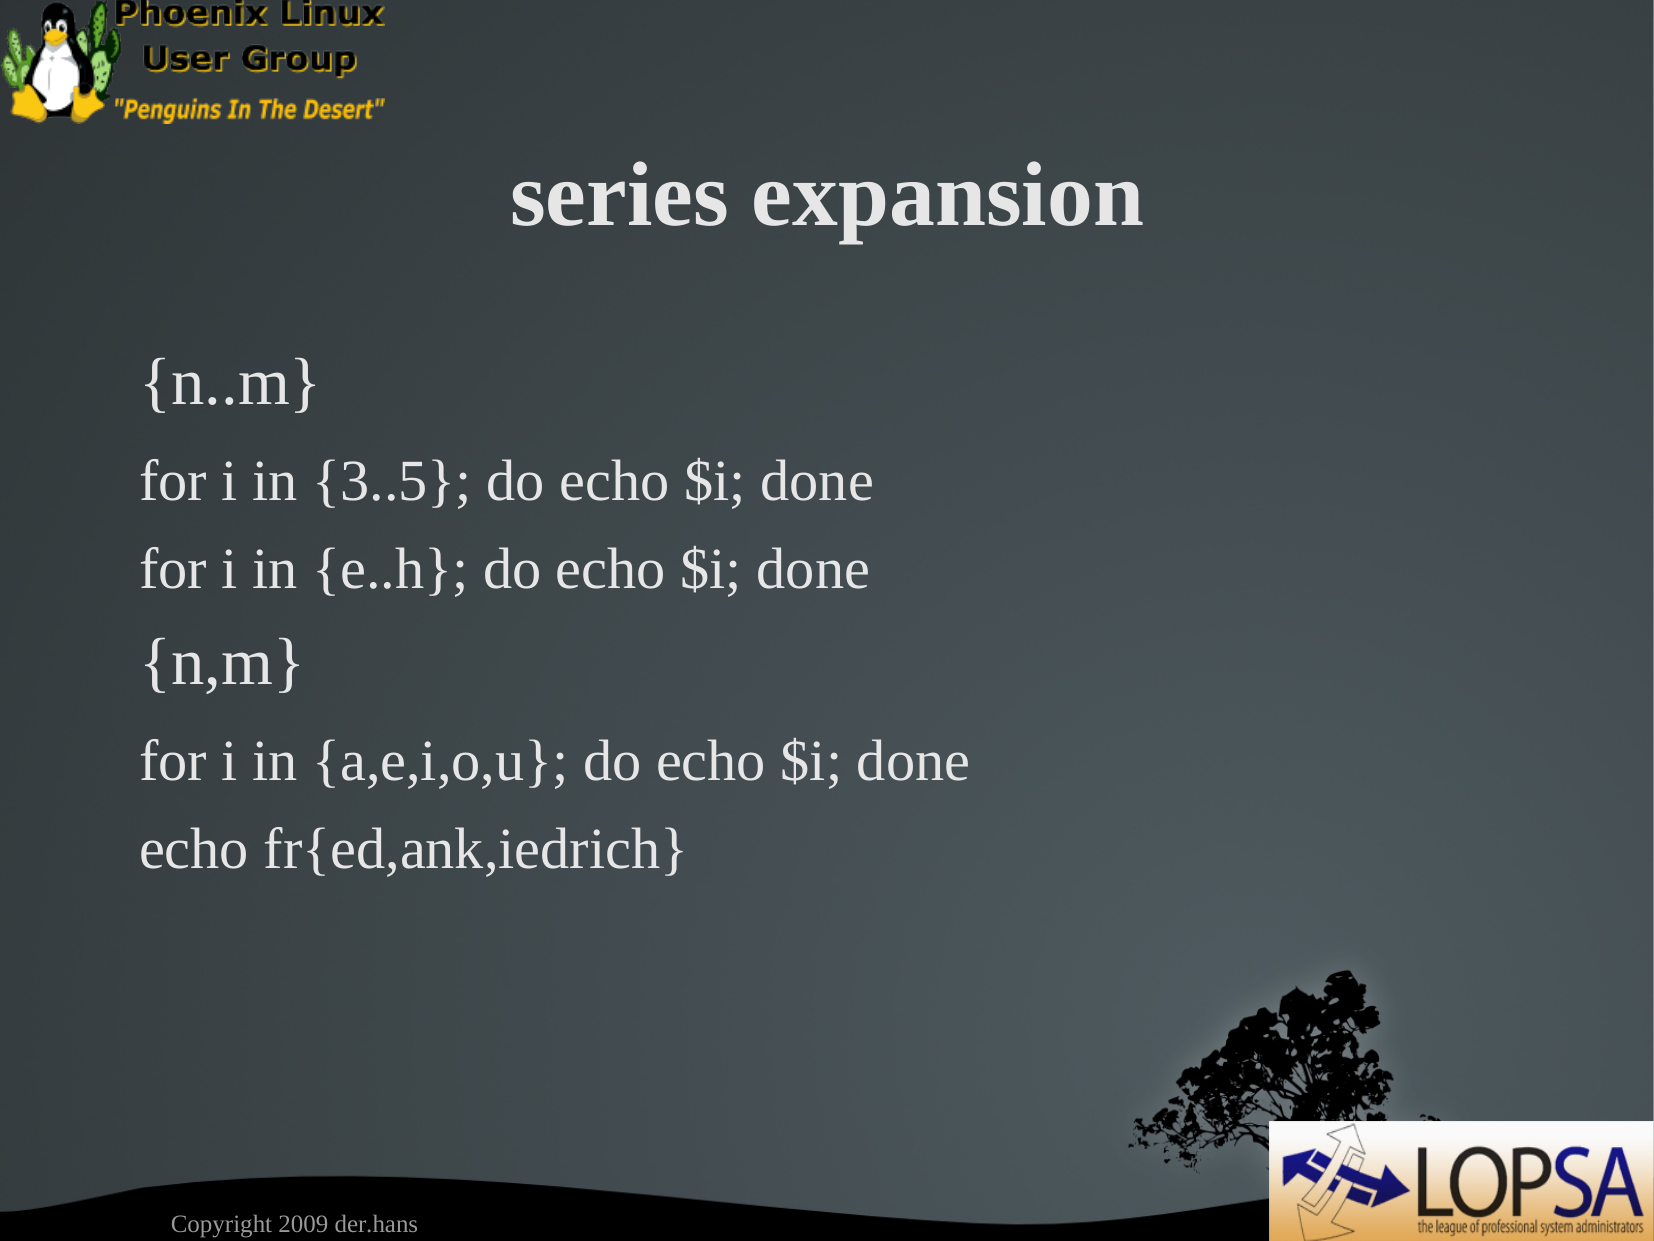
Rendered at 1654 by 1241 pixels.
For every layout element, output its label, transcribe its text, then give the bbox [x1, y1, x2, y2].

title series expansion [121, 91, 1534, 299]
list {n..m} for i in {3..5}; do echo $i; done for i in {e..h}; do echo $i; done {n,m} for i in {a,e,i,o,u}; do echo $i; done echo fr{ed,ank,iedrich} [121, 344, 1534, 1127]
picture [0, 0, 1654, 1241]
